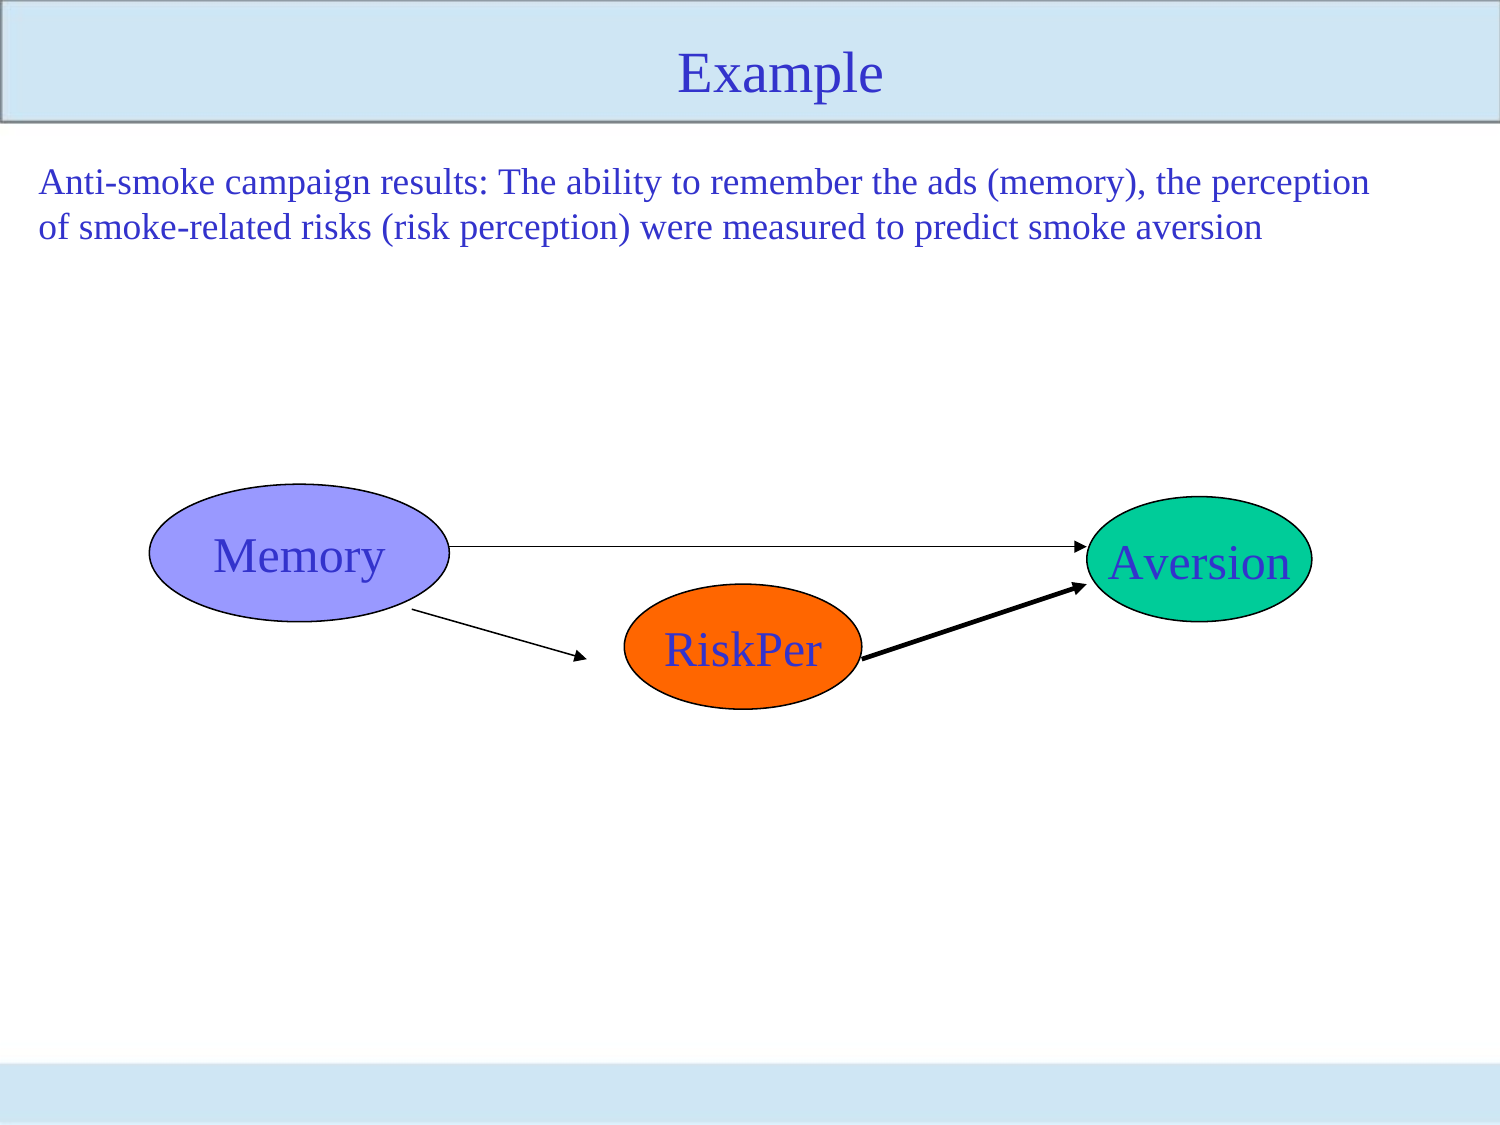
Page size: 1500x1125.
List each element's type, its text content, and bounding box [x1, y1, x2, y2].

text_box Aversion [1086, 496, 1312, 622]
picture [0, 0, 1500, 1125]
text_box Memory [149, 484, 450, 622]
text_box Anti-smoke campaign results: The ability to remember the ads (memory), the perception of smoke-related risks (risk perception) were measured to predict smoke aversion [23, 149, 1426, 263]
text_box RiskPer [624, 584, 862, 710]
title Example [249, 21, 1313, 117]
